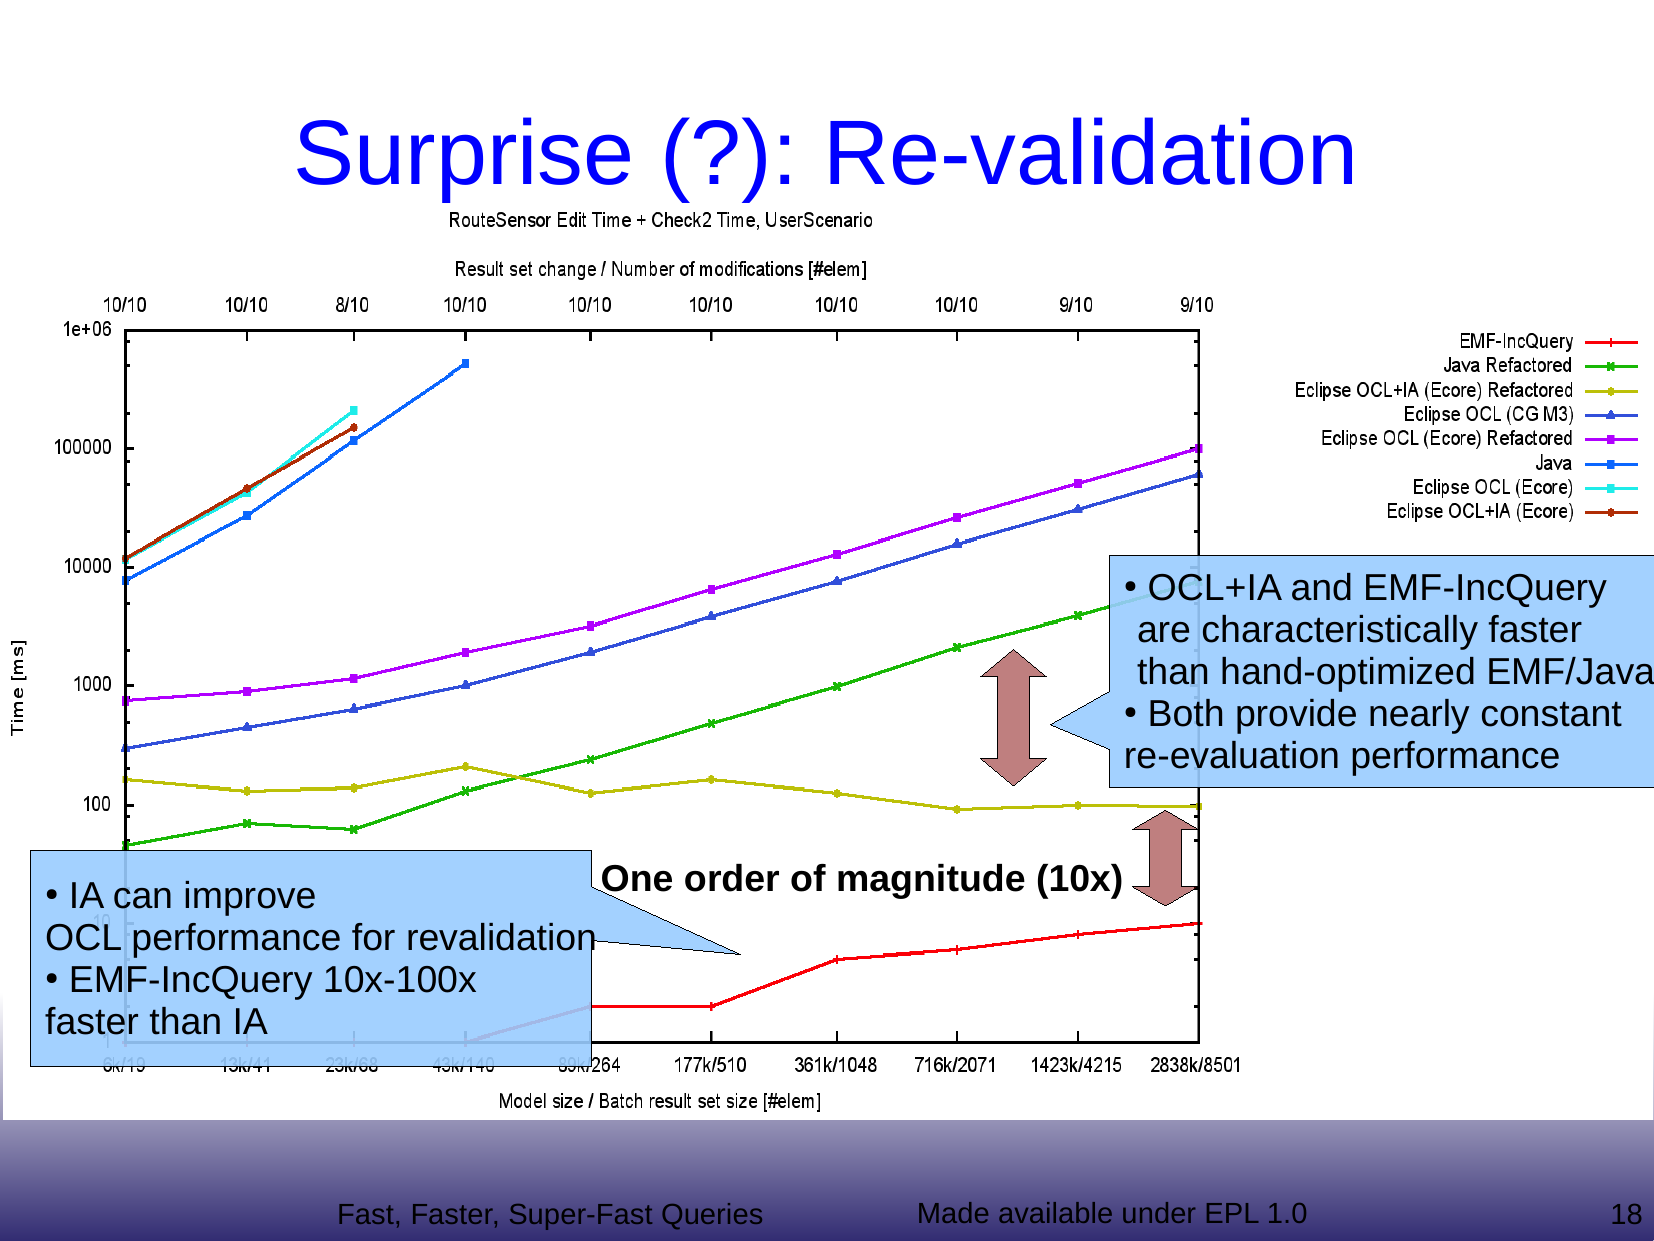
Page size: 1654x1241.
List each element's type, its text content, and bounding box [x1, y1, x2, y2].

title Surprise (?): Re-validation [82, 49, 1571, 257]
text_box OCL+IA and EMF-IncQuery are characteristically faster than hand-optimized EMF/Java Both provide nearly constant re-evaluation performance [1050, 555, 1654, 788]
text_box [980, 649, 1047, 786]
text_box [1132, 810, 1199, 906]
text_box IA can improve OCL performance for revalidation EMF-IncQuery 10x-100x faster than IA [30, 850, 741, 1067]
picture [3, 209, 1654, 1120]
text_box One order of magnitude (10x) [591, 850, 1133, 906]
